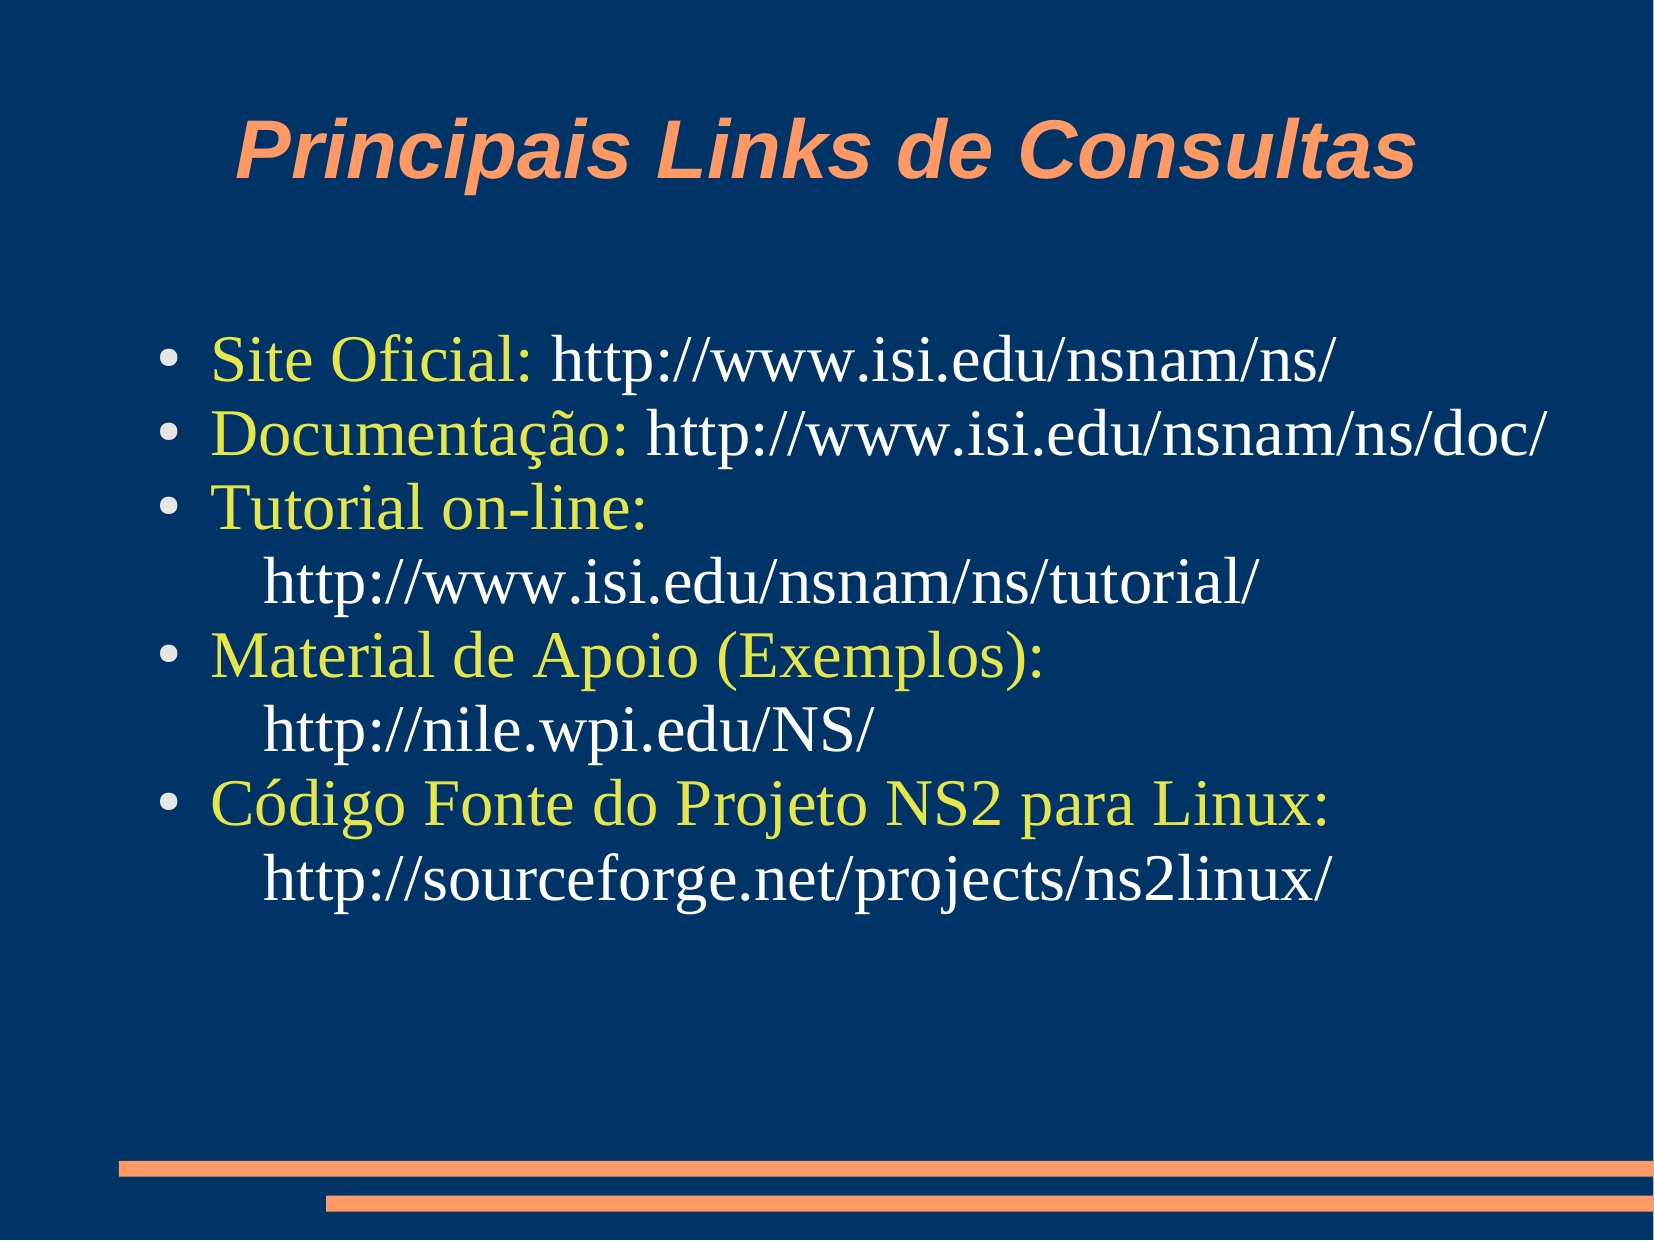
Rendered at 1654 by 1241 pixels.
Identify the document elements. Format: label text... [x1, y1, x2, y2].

title Principais Links de Consultas [121, 46, 1534, 254]
list Site Oficial: http://www.isi.edu/nsnam/ns/ Documentação: http://www.isi.edu/nsnam/ns/doc/ Tutorial on-line: http://www.isi.edu/nsnam/ns/tutorial/ Material de Apoio (Exemplos): http://nile.wpi.edu/NS/ Código Fonte do Projeto NS2 para Linux: http://sourceforge.net/projects/ns2linux/ [121, 322, 1561, 1132]
